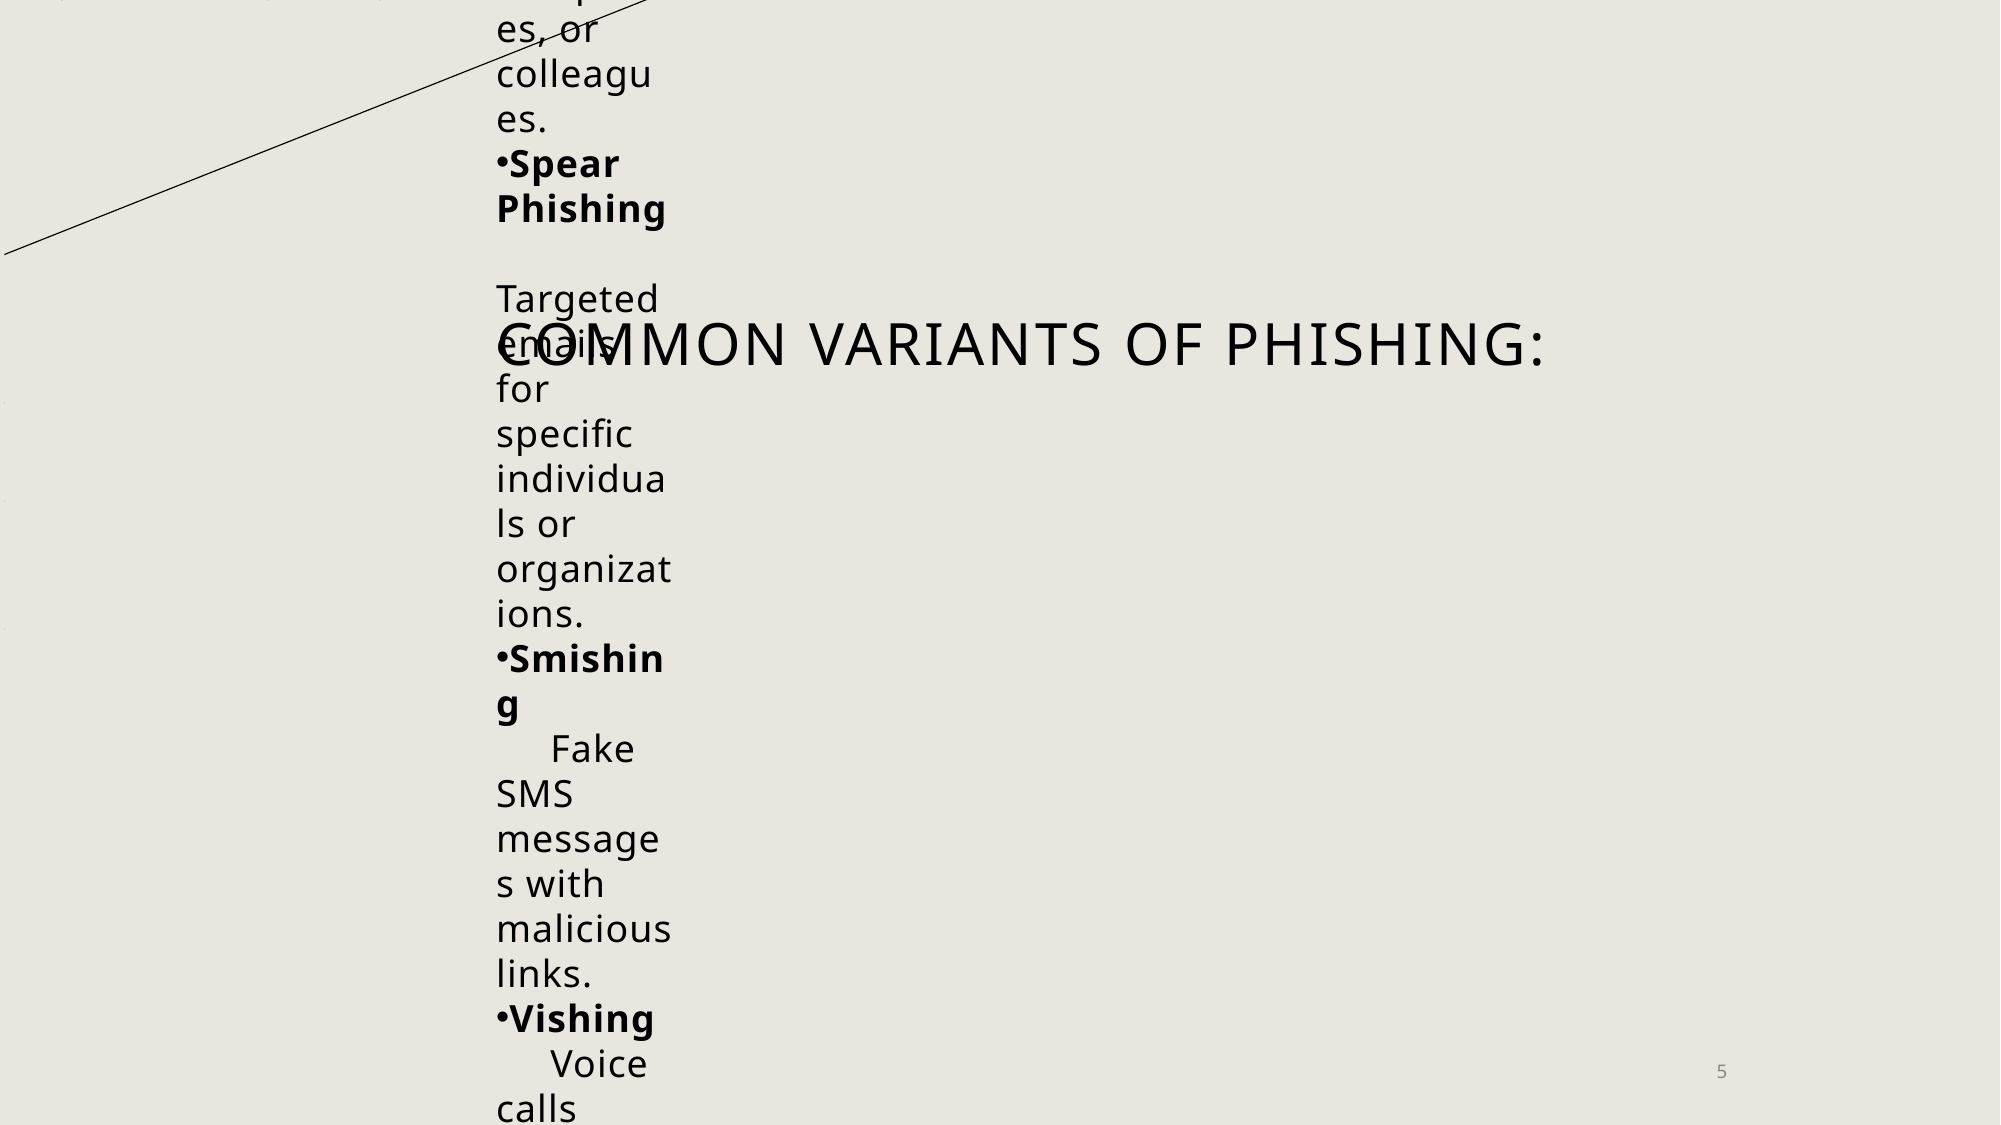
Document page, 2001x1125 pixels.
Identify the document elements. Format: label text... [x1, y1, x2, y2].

title Common Variants of Phishing: [200, 307, 1885, 600]
text_box [1701, 1042, 1864, 1103]
list Email Phishing Fake emails pretending to be from banks, companies, or colleagues. Spear Phishing Targeted emails for specific individuals or organizations. Smishing Fake SMS messages with malicious links. Vishing Voice calls pretending to be from trusted entities. [200, 618, 1582, 998]
